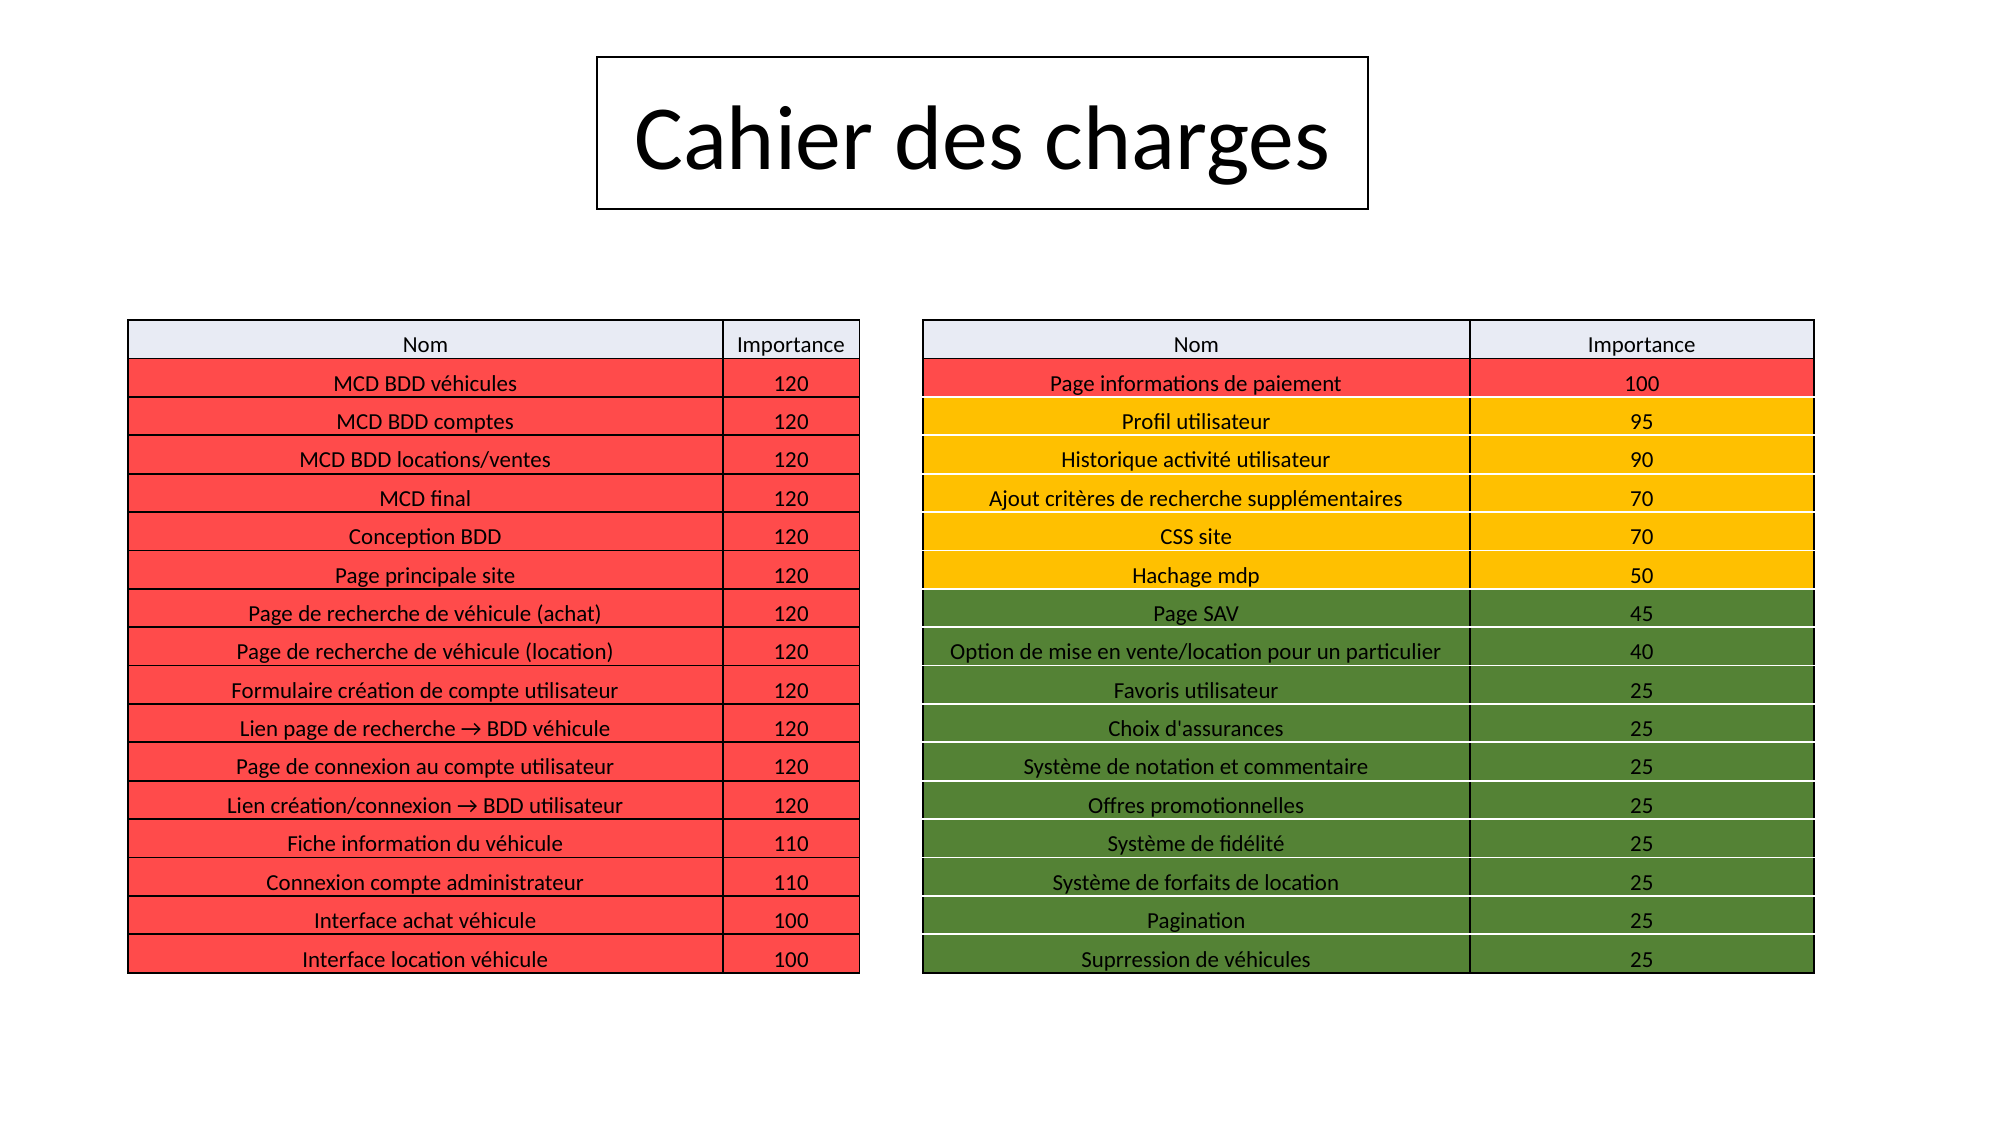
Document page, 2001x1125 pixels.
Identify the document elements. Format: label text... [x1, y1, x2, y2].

table_cell 45 [1471, 590, 1813, 626]
table_cell Page informations de paiement [924, 359, 1469, 396]
table_cell 40 [1471, 628, 1813, 665]
table_cell 120 [724, 628, 859, 665]
table_cell MCD BDD véhicules [129, 359, 722, 396]
table_cell Historique activité utilisateur [924, 436, 1469, 473]
table_cell 110 [724, 820, 859, 857]
table_cell 25 [1471, 666, 1813, 703]
table_cell 120 [724, 782, 859, 818]
table_cell Connexion compte administrateur [129, 858, 722, 895]
table_cell 25 [1471, 705, 1813, 741]
table_cell Choix d'assurances [924, 705, 1469, 741]
table_cell 120 [724, 666, 859, 703]
table_cell 100 [1471, 359, 1813, 396]
table_cell Système de notation et commentaire [924, 743, 1469, 780]
table_cell 120 [724, 513, 859, 550]
table_cell Formulaire création de compte utilisateur [129, 666, 722, 703]
table_cell 95 [1471, 398, 1813, 434]
table_cell 50 [1471, 551, 1813, 588]
table_cell Lien création/connexion → BDD utilisateur [129, 782, 722, 818]
table_cell Page de recherche de véhicule (achat) [129, 590, 722, 626]
table_cell Suprression de véhicules [924, 935, 1469, 972]
table_header Nom [129, 321, 722, 358]
table_cell 100 [724, 897, 859, 933]
table_cell Pagination [924, 897, 1469, 933]
table_cell Conception BDD [129, 513, 722, 550]
table_cell 25 [1471, 935, 1813, 972]
table_cell Lien page de recherche → BDD véhicule [129, 705, 722, 741]
table_cell Interface location véhicule [129, 935, 722, 972]
table_cell Page principale site [129, 551, 722, 588]
table_cell 120 [724, 590, 859, 626]
table_cell 120 [724, 551, 859, 588]
title Cahier des charges [597, 57, 1369, 210]
table_cell 25 [1471, 858, 1813, 895]
table_header Importance [724, 321, 859, 358]
table_cell MCD BDD comptes [129, 398, 722, 434]
table_cell Favoris utilisateur [924, 666, 1469, 703]
table_cell Système de forfaits de location [924, 858, 1469, 895]
table_cell Page de recherche de véhicule (location) [129, 628, 722, 665]
table_cell 120 [724, 475, 859, 511]
table_cell Page SAV [924, 590, 1469, 626]
table_cell 120 [724, 359, 859, 396]
table_cell Hachage mdp [924, 551, 1469, 588]
table_cell 25 [1471, 820, 1813, 857]
table_cell Page de connexion au compte utilisateur [129, 743, 722, 780]
table_cell 70 [1471, 513, 1813, 550]
table_cell 120 [724, 705, 859, 741]
table_cell CSS site [924, 513, 1469, 550]
table_cell 120 [724, 398, 859, 434]
table_header Nom [924, 321, 1469, 358]
table_cell 120 [724, 743, 859, 780]
table_cell Option de mise en vente/location pour un particulier [924, 628, 1469, 665]
table_cell 25 [1471, 782, 1813, 818]
table_cell 100 [724, 935, 859, 972]
table_cell Ajout critères de recherche supplémentaires [924, 475, 1469, 511]
table_cell Profil utilisateur [924, 398, 1469, 434]
table_cell Système de fidélité [924, 820, 1469, 857]
table_cell Interface achat véhicule [129, 897, 722, 933]
table_header Importance [1471, 321, 1813, 358]
table_cell 90 [1471, 436, 1813, 473]
table_cell 70 [1471, 475, 1813, 511]
table_cell 25 [1471, 743, 1813, 780]
table_cell 120 [724, 436, 859, 473]
table_cell MCD BDD locations/ventes [129, 436, 722, 473]
table_cell 110 [724, 858, 859, 895]
table_cell Fiche information du véhicule [129, 820, 722, 857]
table_cell Offres promotionnelles [924, 782, 1469, 818]
table_cell 25 [1471, 897, 1813, 933]
table_cell MCD final [129, 475, 722, 511]
